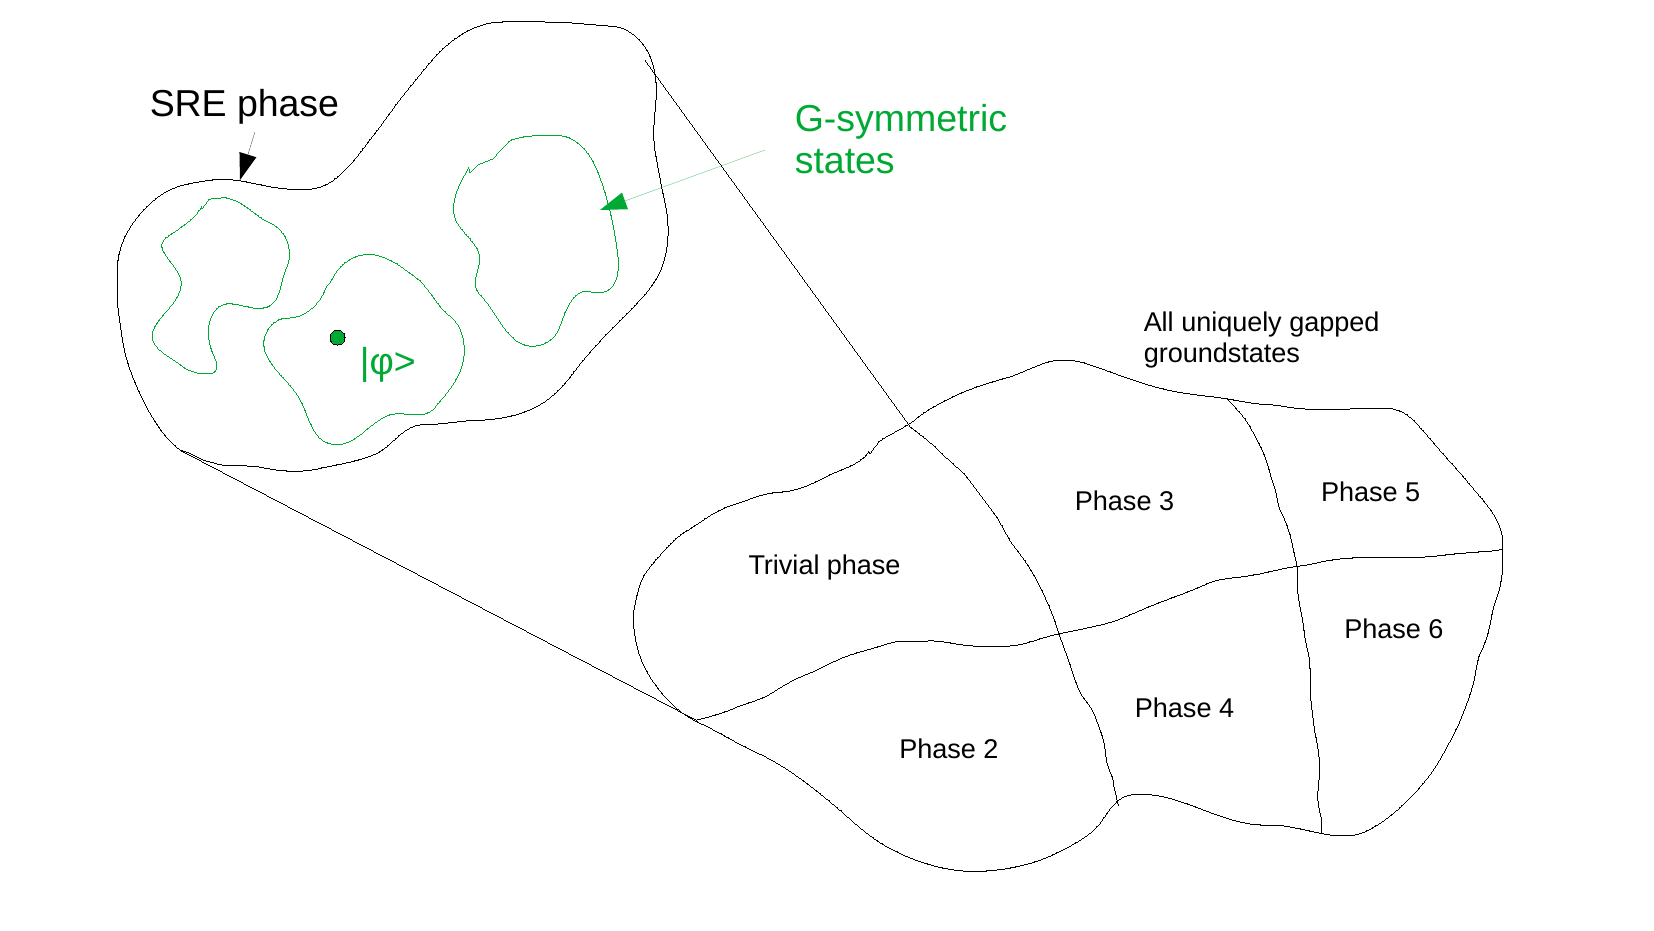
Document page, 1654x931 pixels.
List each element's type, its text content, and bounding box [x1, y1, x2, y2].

text_box All uniquely gapped groundstates [1128, 300, 1411, 376]
text_box Phase 6 [1329, 606, 1460, 652]
text_box |φ> [345, 333, 466, 391]
text_box G-symmetric states [780, 90, 1066, 189]
text_box Phase 4 [1120, 685, 1251, 731]
text_box Phase 2 [884, 726, 1015, 772]
text_box SRE phase [135, 75, 361, 132]
text_box Phase 3 [1060, 478, 1191, 524]
text_box Phase 5 [1306, 469, 1437, 515]
text_box Trivial phase [733, 542, 933, 603]
text_box [330, 330, 345, 346]
